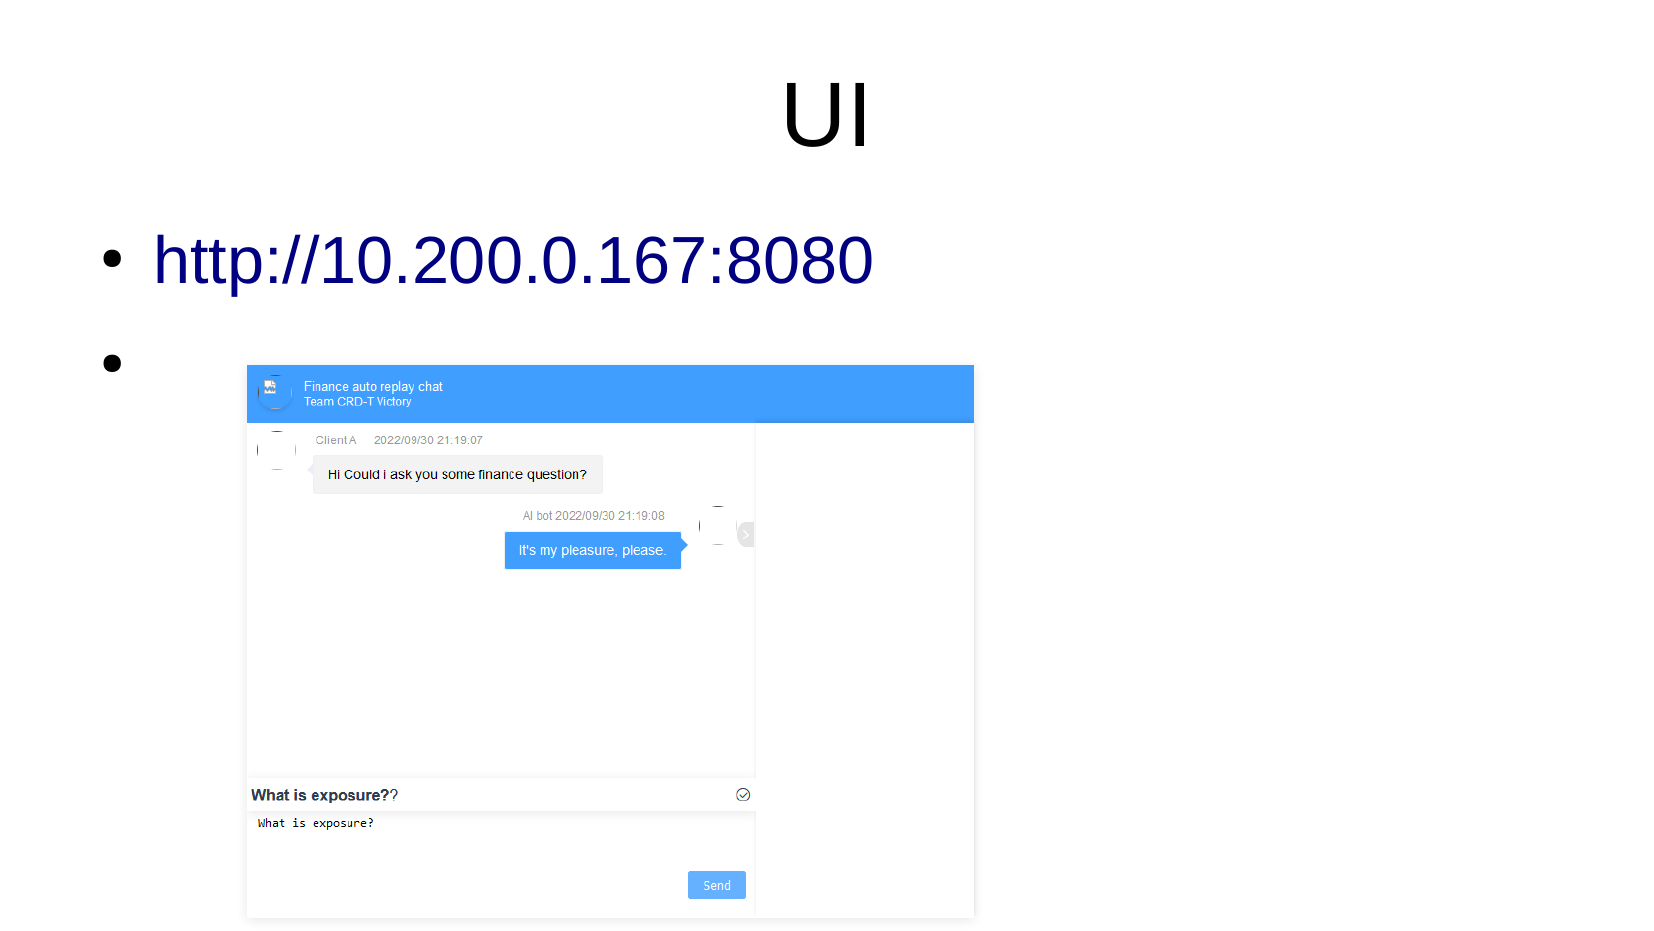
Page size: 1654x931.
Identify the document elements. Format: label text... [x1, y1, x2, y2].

list http://10.200.0.167:8080 [82, 223, 1571, 763]
title UI [82, 37, 1571, 193]
picture [219, 340, 996, 931]
